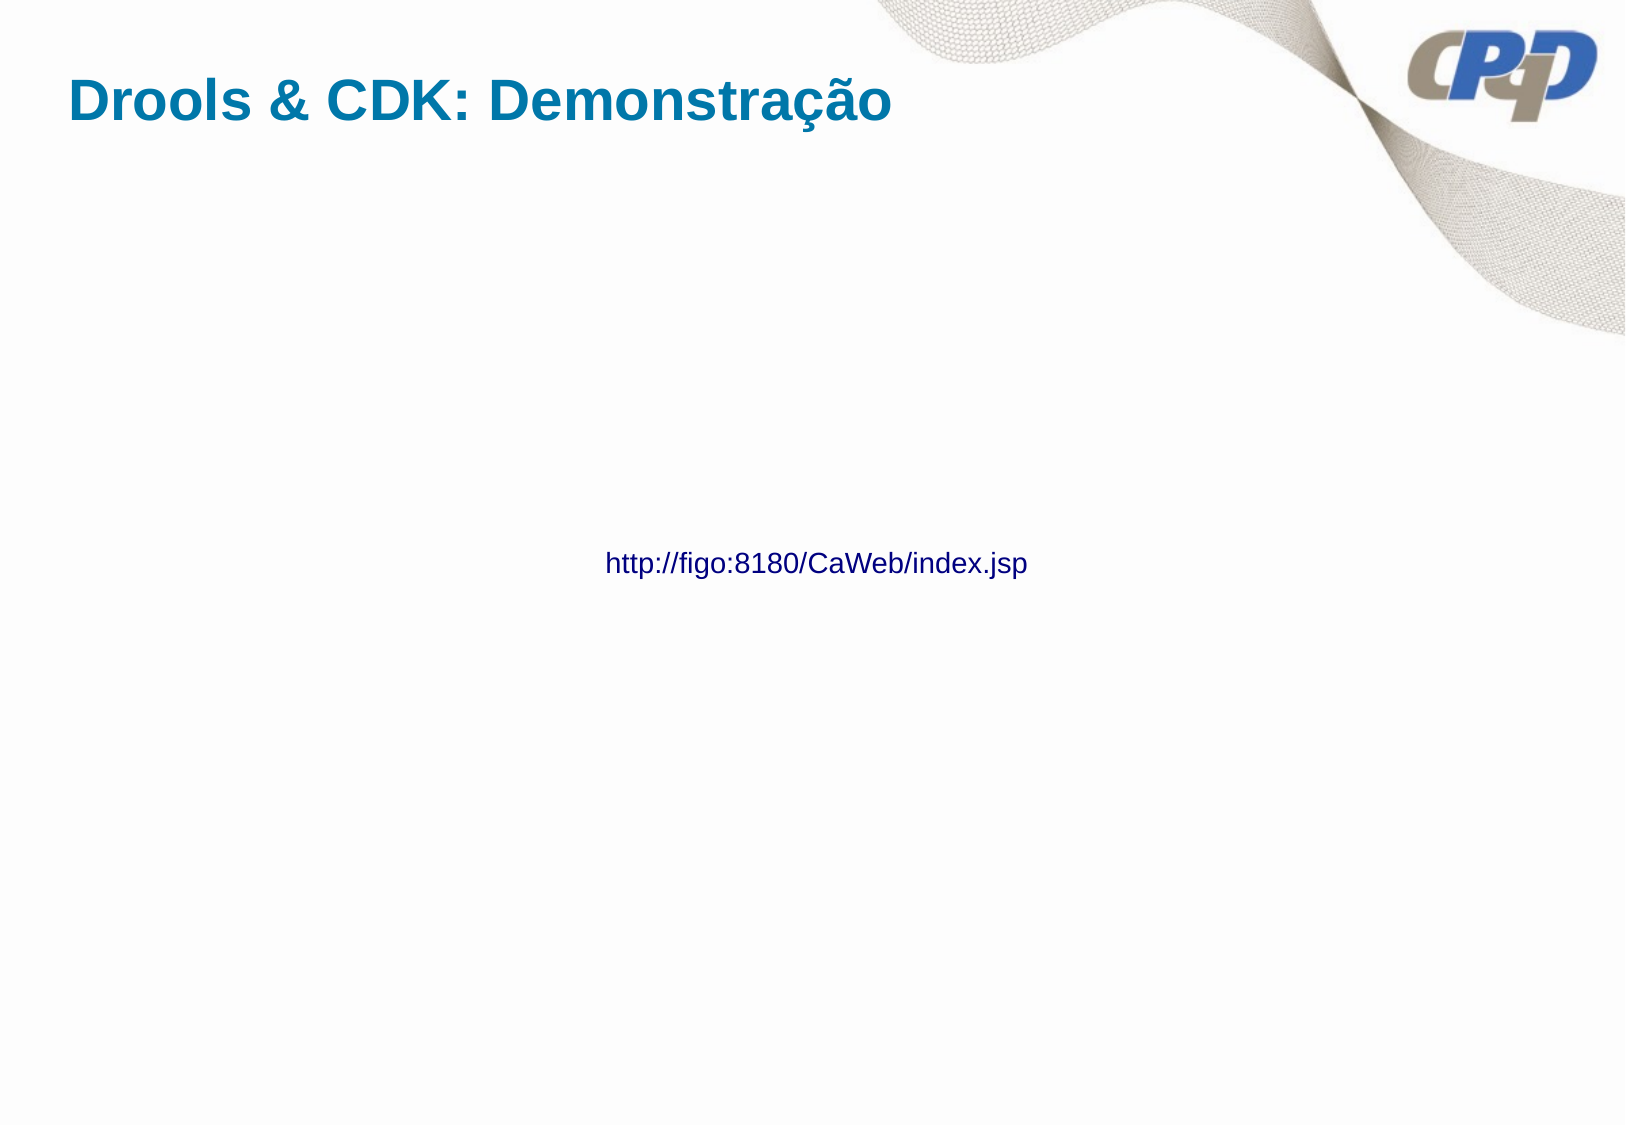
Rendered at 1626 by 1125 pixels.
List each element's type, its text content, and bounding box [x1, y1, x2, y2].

title Drools & CDK: Demonstração [68, 64, 1288, 136]
picture [0, 0, 1626, 1125]
text_box http://figo:8180/CaWeb/index.jsp [590, 539, 1044, 588]
